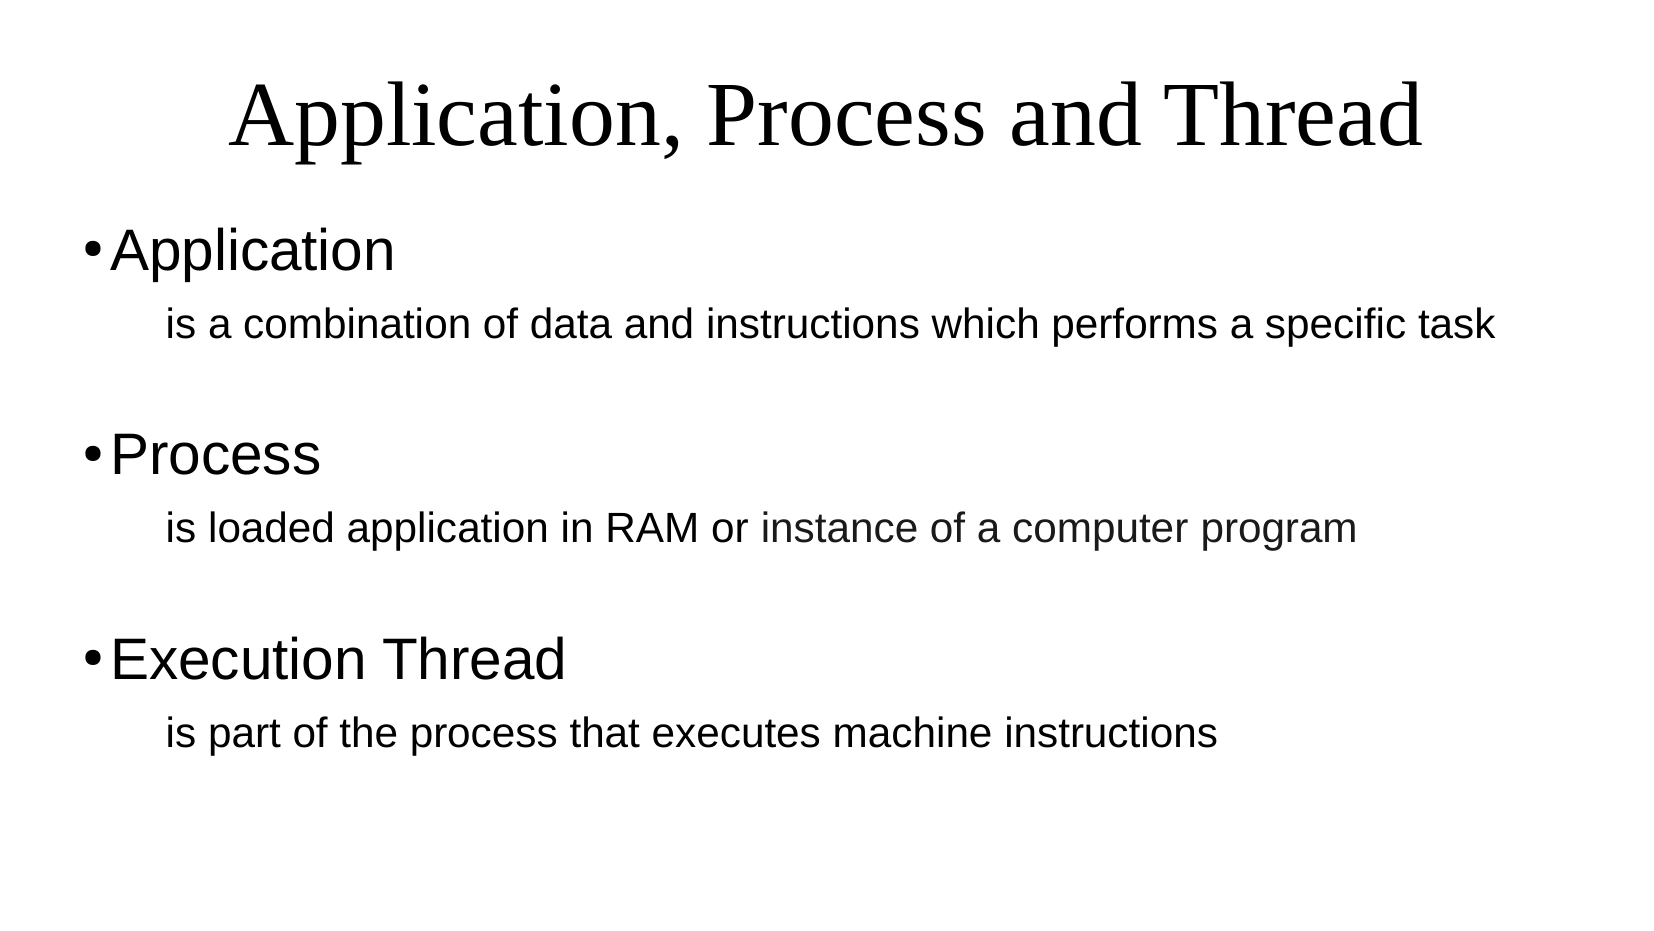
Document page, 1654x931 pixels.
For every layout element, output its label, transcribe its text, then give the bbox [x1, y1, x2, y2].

title Application, Process and Thread [82, 36, 1571, 193]
list Application is a combination of data and instructions which performs a specific task Process is loaded application in RAM or instance of a computer program Execution Thread is part of the process that executes machine instructions [82, 217, 1571, 757]
